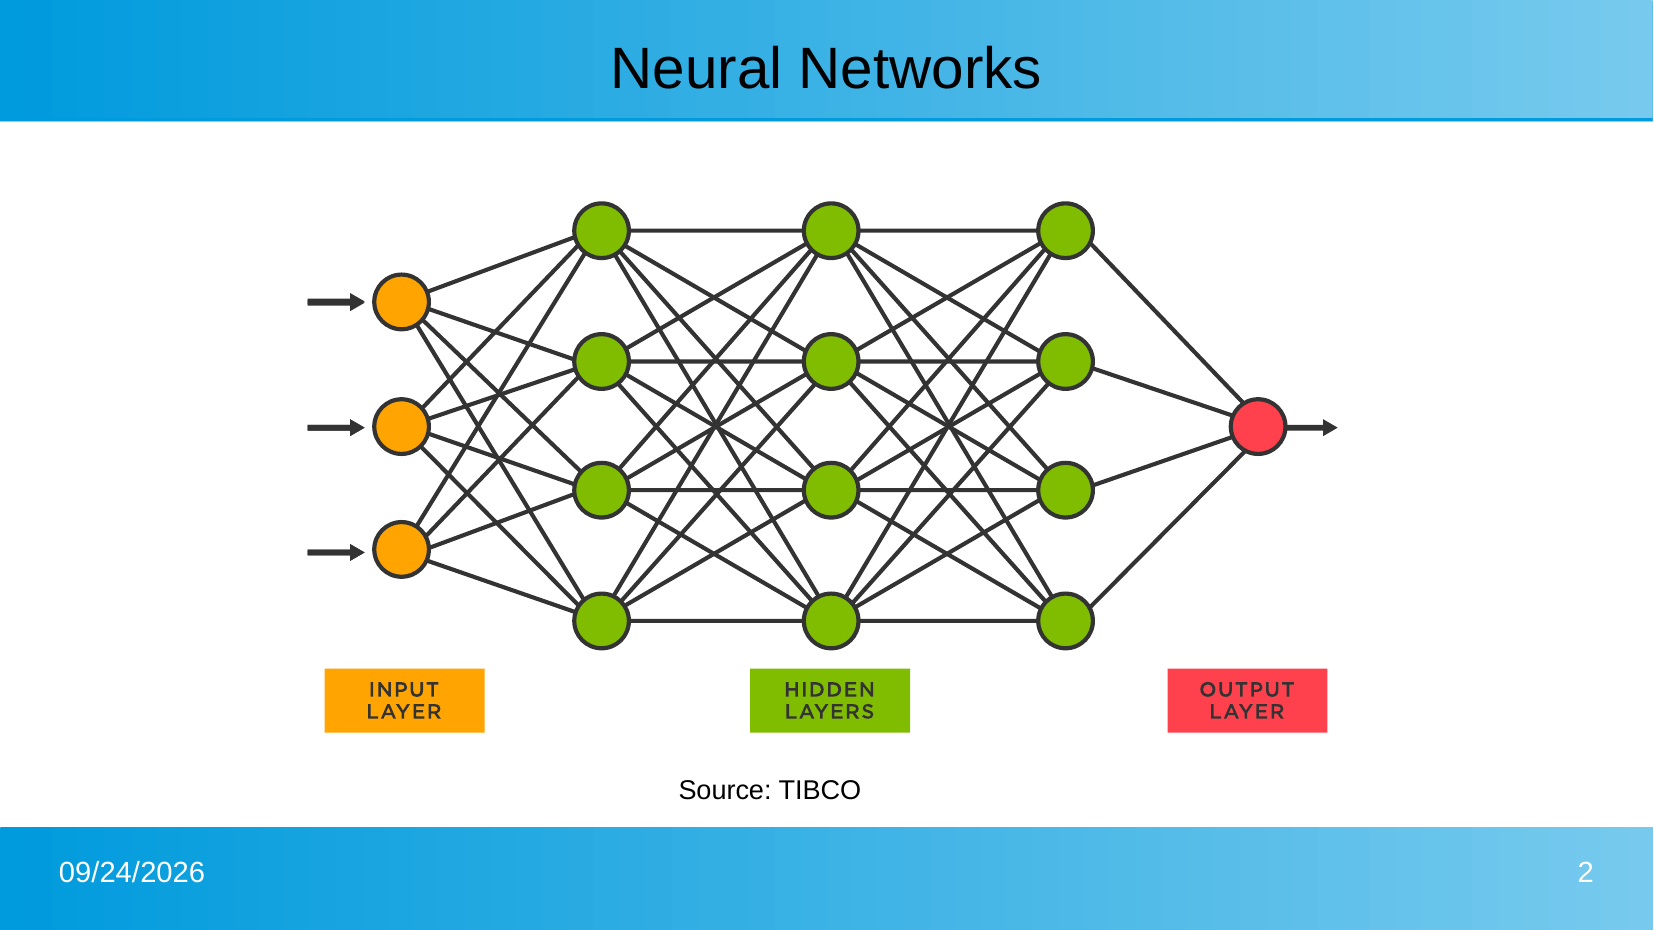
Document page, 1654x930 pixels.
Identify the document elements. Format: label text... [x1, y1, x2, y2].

picture [262, 196, 1391, 768]
text_box Source: TIBCO [663, 767, 1653, 825]
title Neural Networks [58, 29, 1594, 108]
